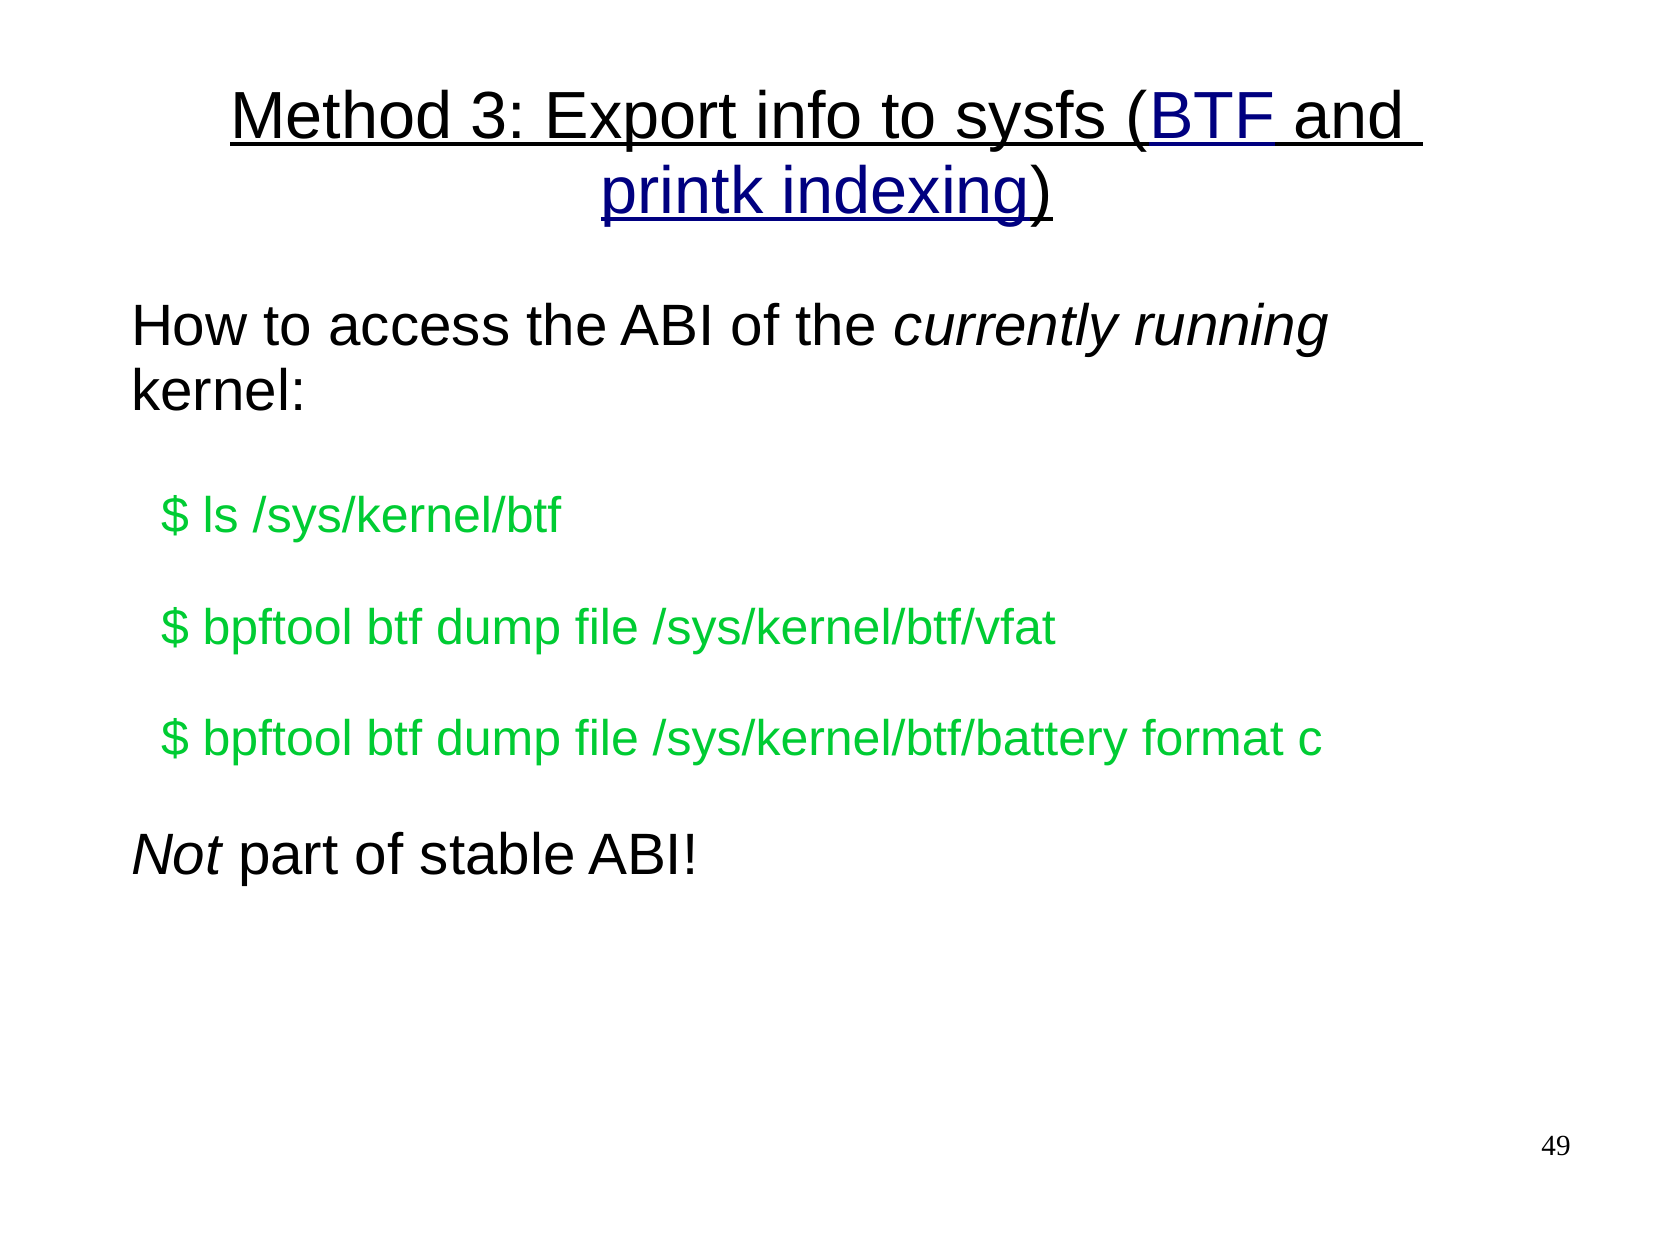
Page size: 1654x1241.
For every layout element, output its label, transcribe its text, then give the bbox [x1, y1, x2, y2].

text_box How to access the ABI of the currently running kernel: $ ls /sys/kernel/btf $ bpftool btf dump file /sys/kernel/btf/vfat $ bpftool btf dump file /sys/kernel/btf/battery format c Not part of stable ABI! [116, 285, 1521, 951]
title Method 3: Export info to sysfs (BTF and printk indexing) [82, 49, 1571, 257]
